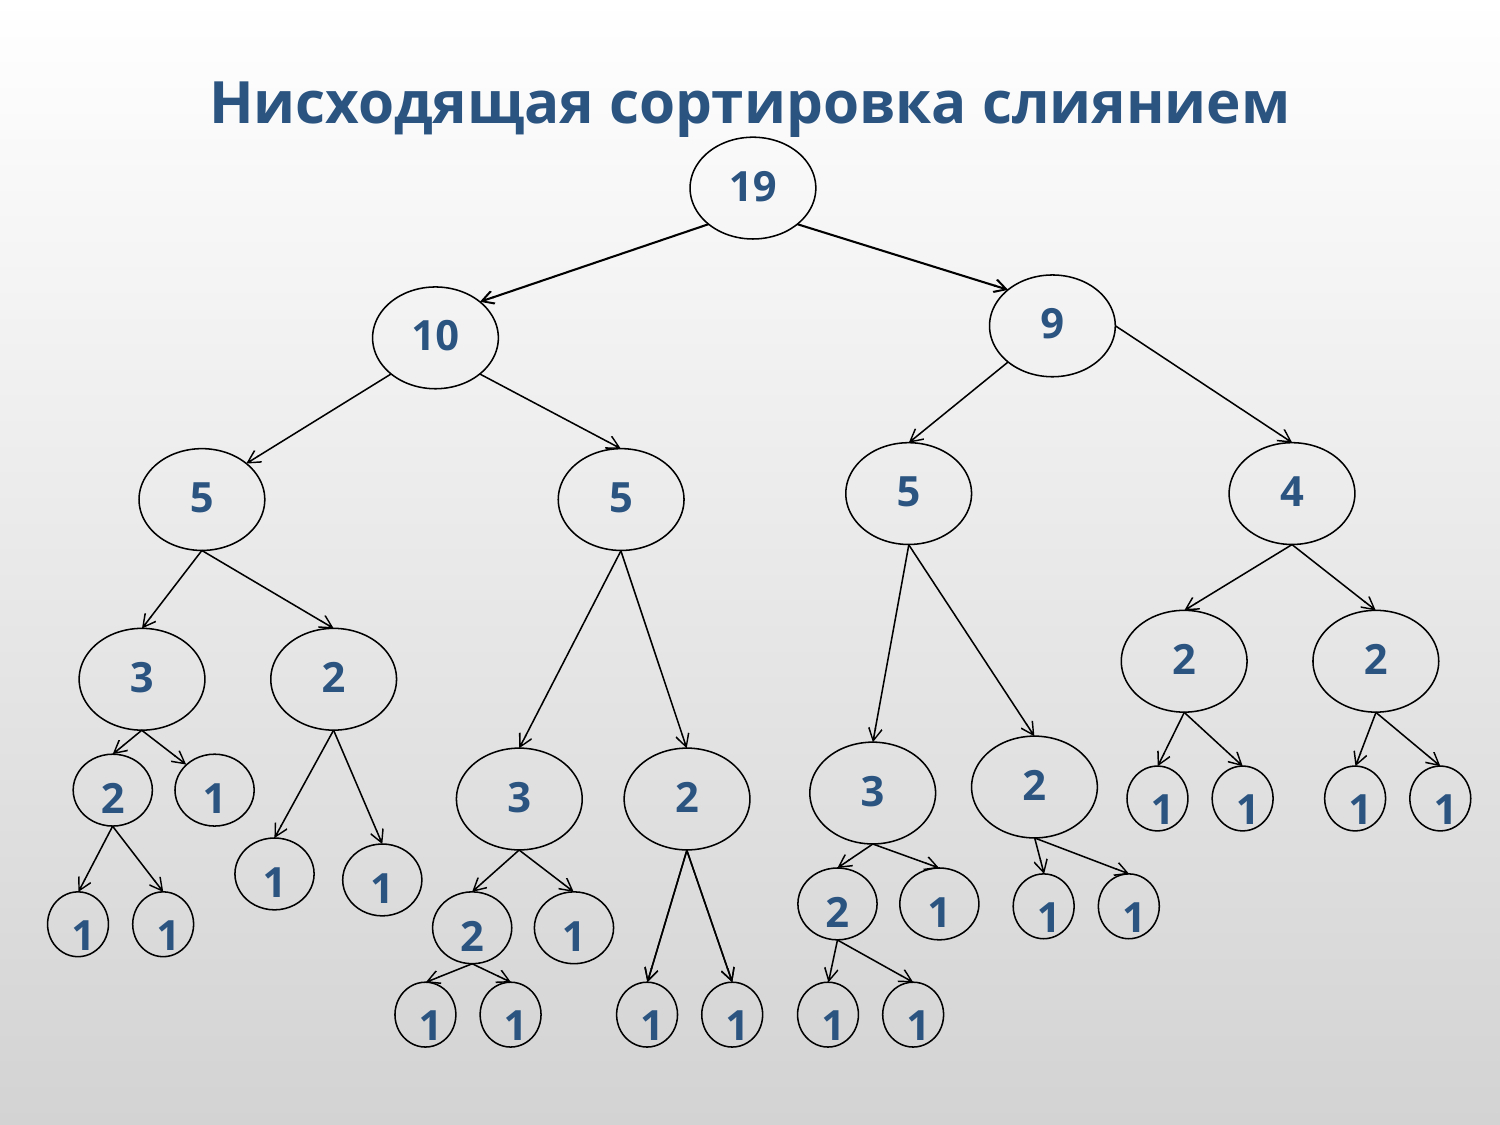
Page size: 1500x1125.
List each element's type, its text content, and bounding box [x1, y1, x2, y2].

text_box 1 [47, 891, 109, 957]
text_box 1 [132, 891, 194, 957]
text_box 1 [1324, 766, 1386, 831]
text_box 1 [882, 982, 944, 1048]
text_box 1 [534, 891, 614, 964]
text_box 5 [139, 448, 265, 551]
text_box 1 [1409, 766, 1471, 831]
text_box 2 [624, 748, 750, 850]
text_box 1 [174, 754, 255, 827]
text_box 3 [456, 748, 583, 850]
text_box 1 [797, 982, 859, 1048]
text_box 5 [558, 448, 685, 551]
text_box 1 [1127, 766, 1188, 831]
text_box 1 [616, 982, 678, 1048]
text_box 1 [701, 982, 763, 1048]
text_box 1 [234, 838, 315, 910]
text_box 3 [809, 742, 936, 844]
text_box 10 [372, 286, 499, 389]
text_box 2 [1121, 610, 1248, 713]
text_box 3 [79, 628, 205, 731]
text_box 5 [845, 442, 972, 545]
text_box 19 [690, 137, 816, 239]
text_box 2 [971, 736, 1098, 838]
text_box 2 [270, 628, 397, 731]
text_box 2 [73, 754, 153, 826]
text_box 1 [1098, 873, 1160, 939]
text_box 1 [394, 982, 456, 1048]
text_box Нисходящая сортировка слиянием [74, 62, 1425, 138]
text_box 1 [1013, 873, 1075, 939]
text_box 1 [1212, 766, 1274, 831]
text_box 4 [1229, 442, 1355, 545]
text_box 1 [899, 868, 979, 940]
text_box 1 [480, 982, 542, 1048]
text_box 2 [797, 868, 878, 940]
text_box 9 [989, 274, 1116, 377]
text_box 1 [342, 844, 422, 916]
text_box 2 [432, 891, 512, 964]
text_box 2 [1312, 610, 1439, 713]
